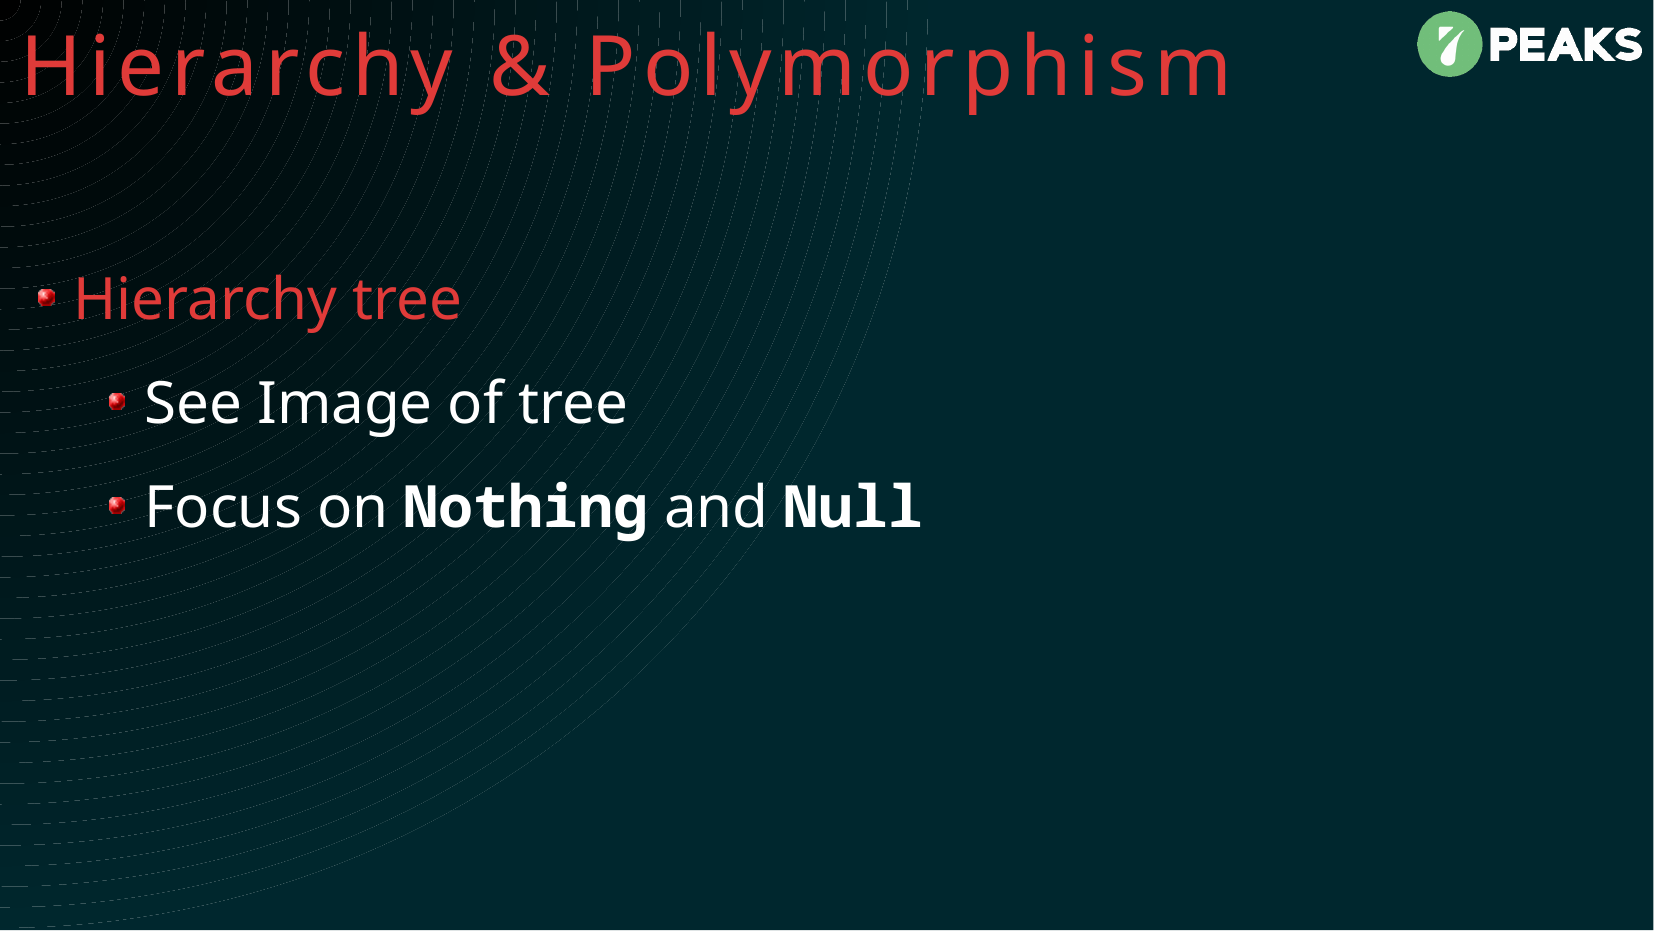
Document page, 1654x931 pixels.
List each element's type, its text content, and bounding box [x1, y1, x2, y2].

text_box Hierarchy & Polymorphism [5, 0, 1394, 249]
text_box Hierarchy tree See Image of tree Focus on Nothing and Null [23, 250, 1633, 733]
picture [1417, 11, 1642, 77]
